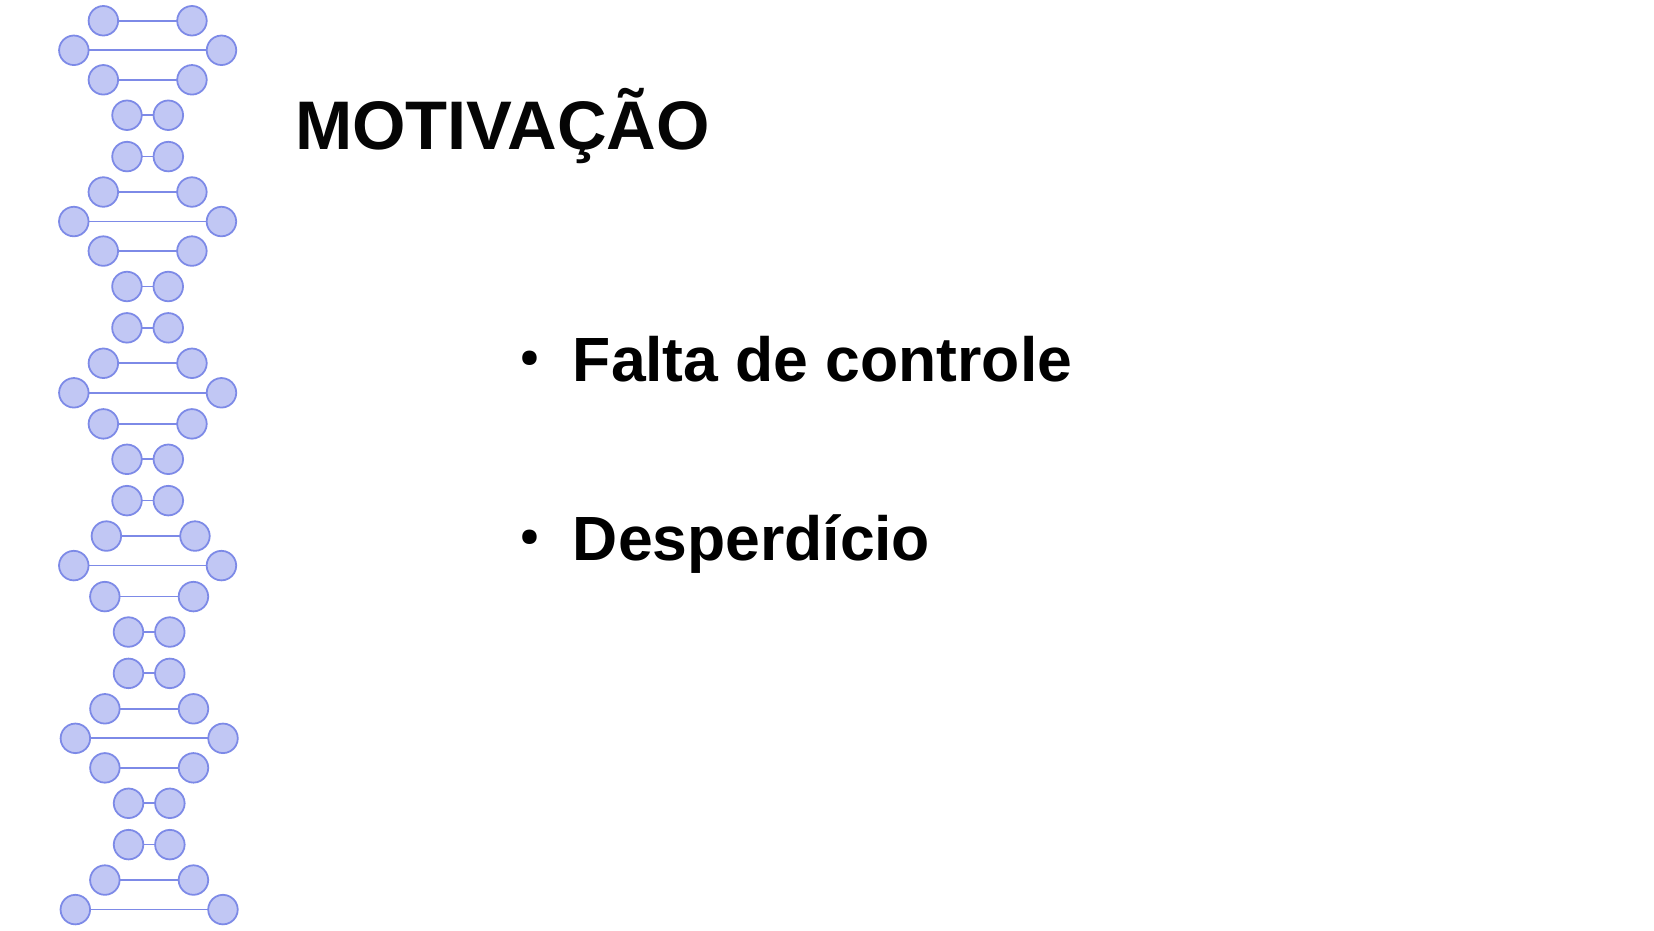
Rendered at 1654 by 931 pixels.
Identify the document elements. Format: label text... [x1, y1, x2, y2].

list Falta de controle Desperdício [501, 324, 1329, 615]
title Motivação [295, 73, 1506, 178]
